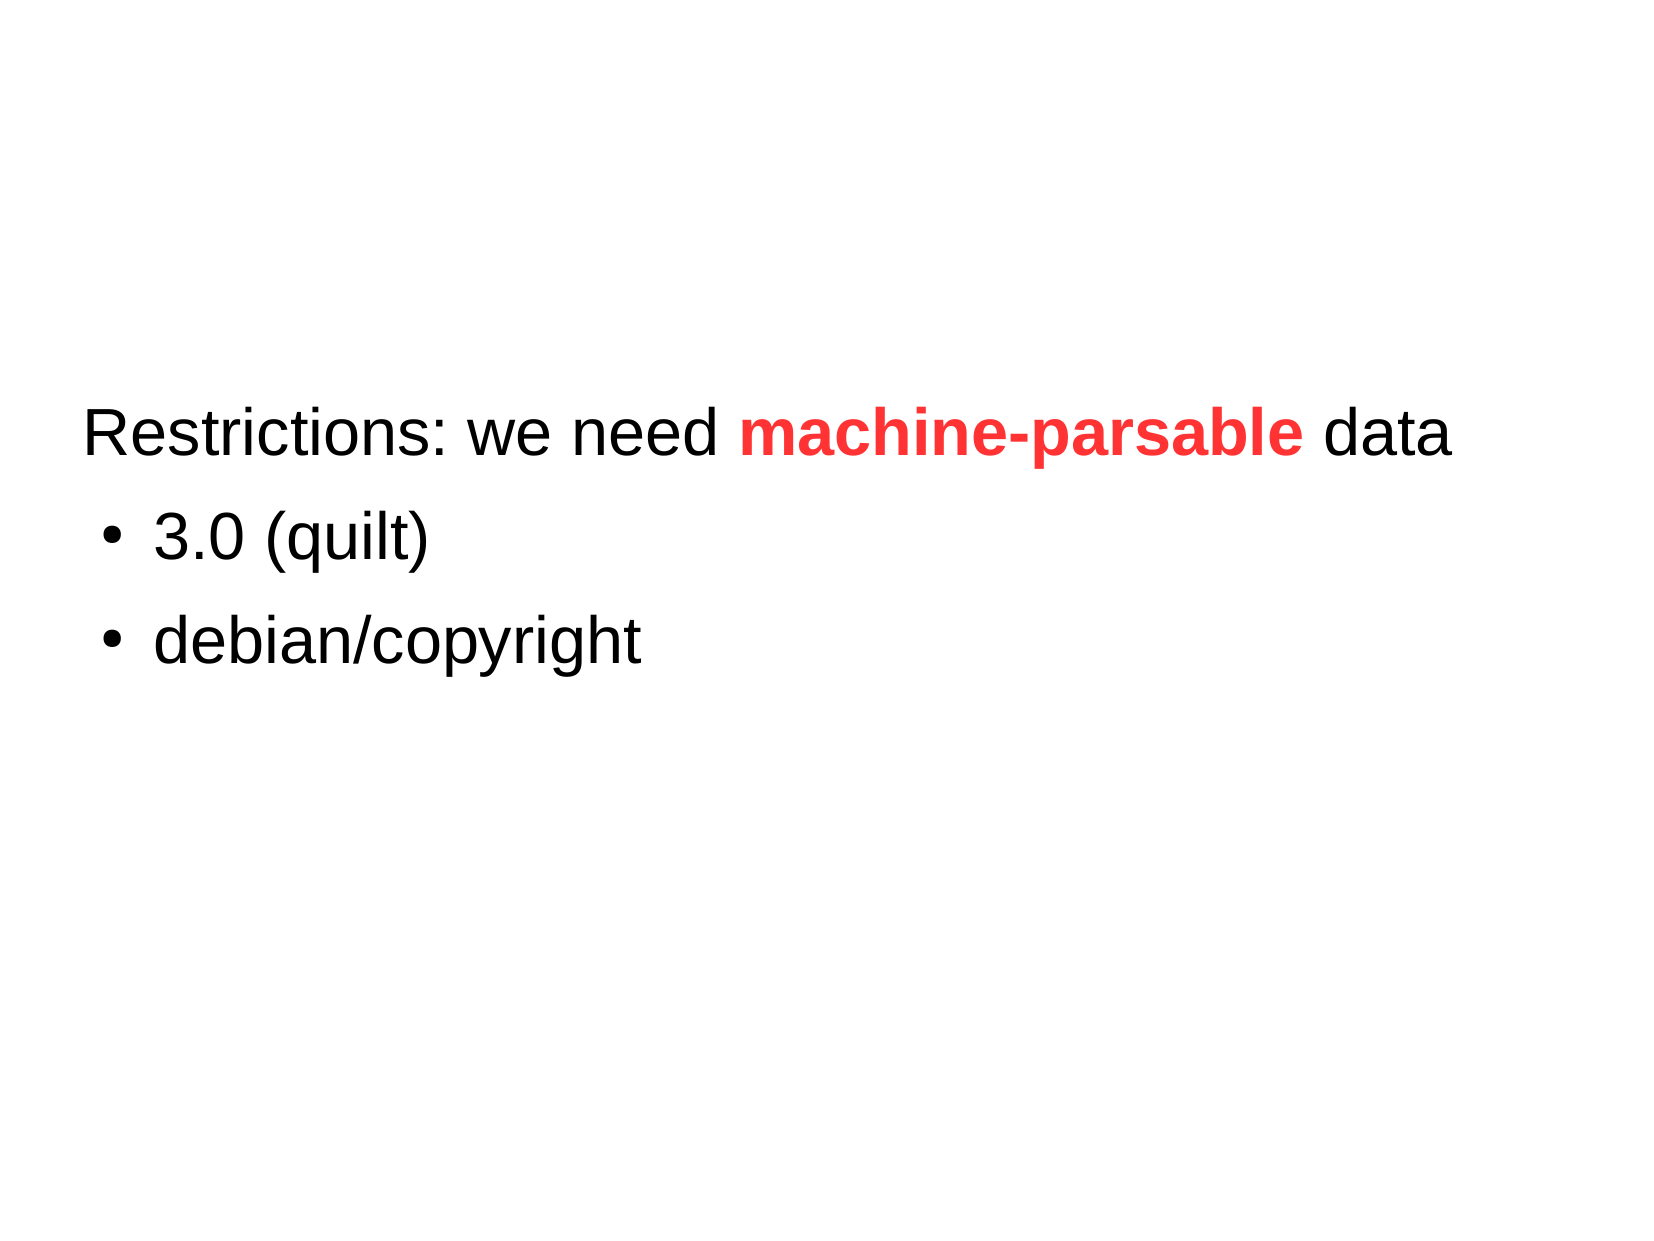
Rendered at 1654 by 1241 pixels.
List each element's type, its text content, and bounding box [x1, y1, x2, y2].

list Restrictions: we need machine-parsable data 3.0 (quilt) debian/copyright [82, 290, 1571, 1010]
